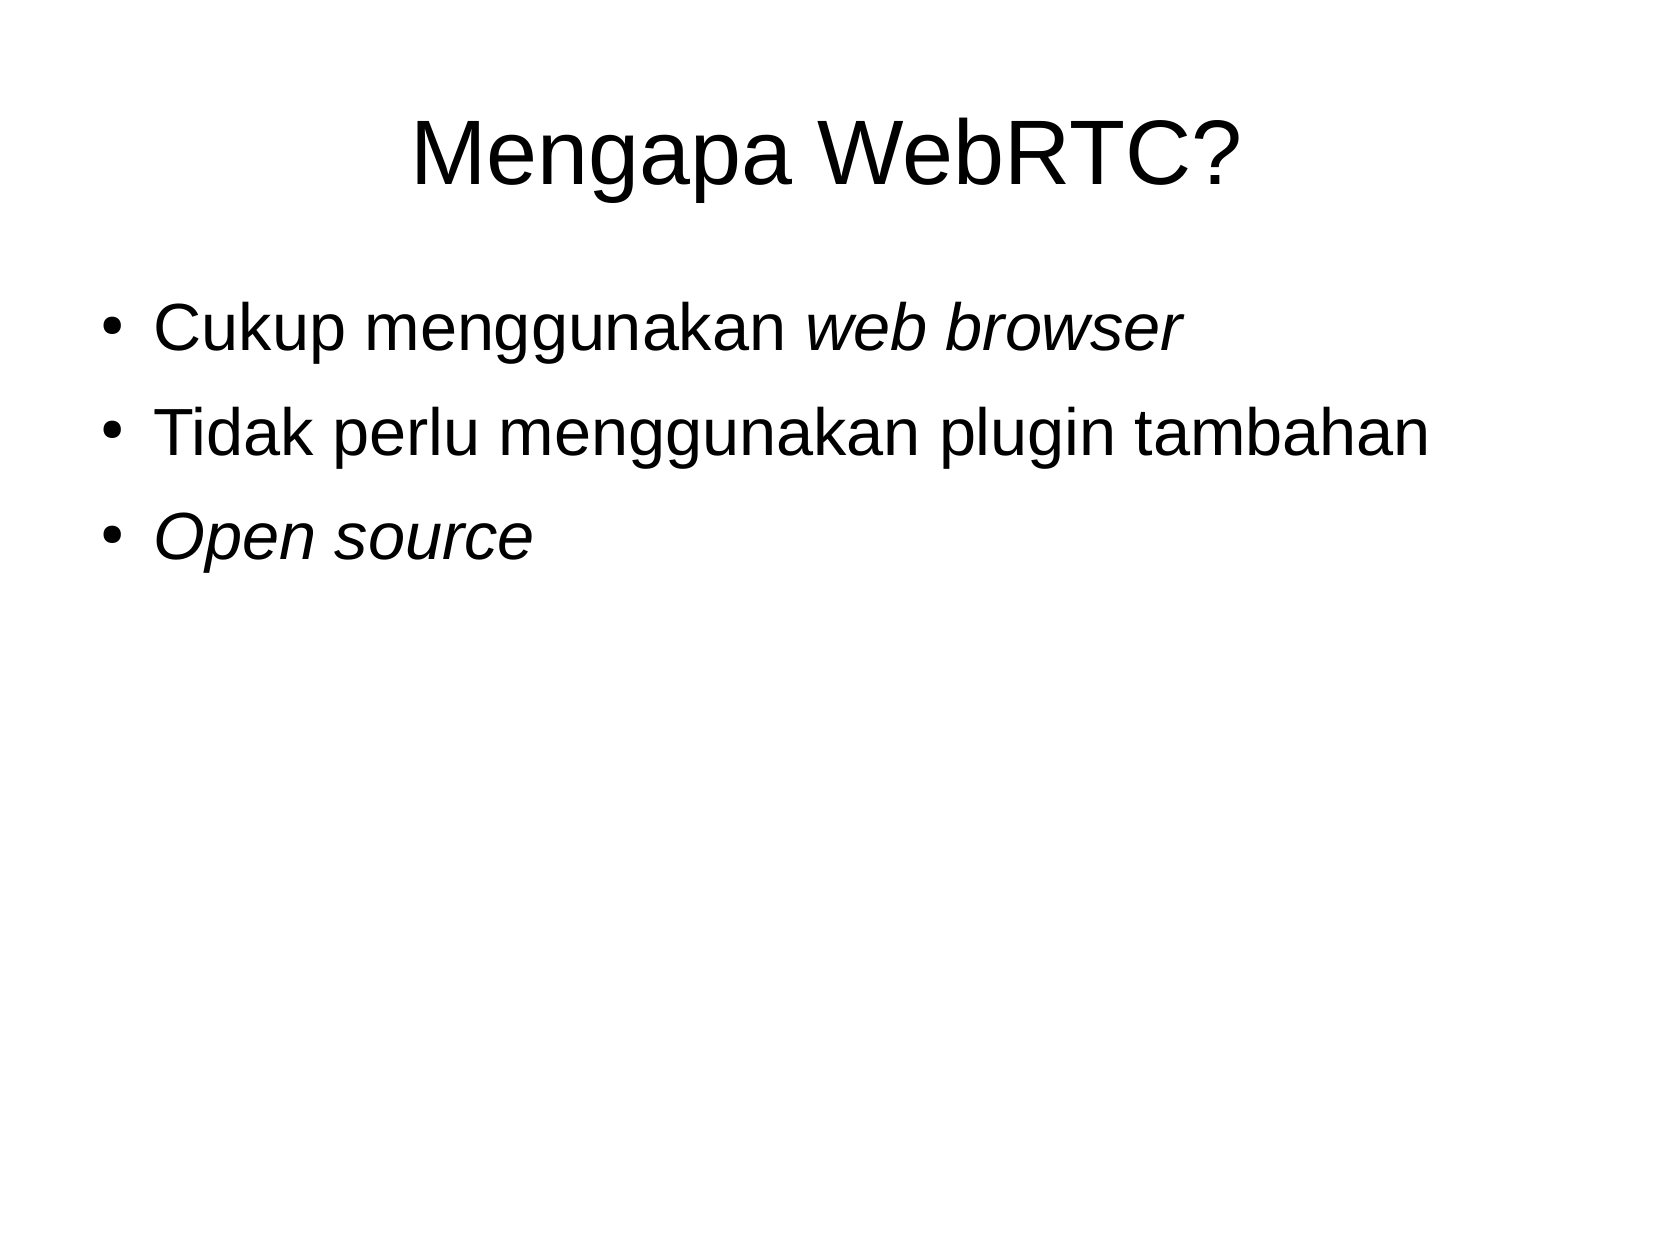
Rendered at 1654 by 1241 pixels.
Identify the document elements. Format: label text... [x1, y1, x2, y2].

list Cukup menggunakan web browser Tidak perlu menggunakan plugin tambahan Open source [82, 290, 1571, 1010]
title Mengapa WebRTC? [82, 49, 1571, 257]
